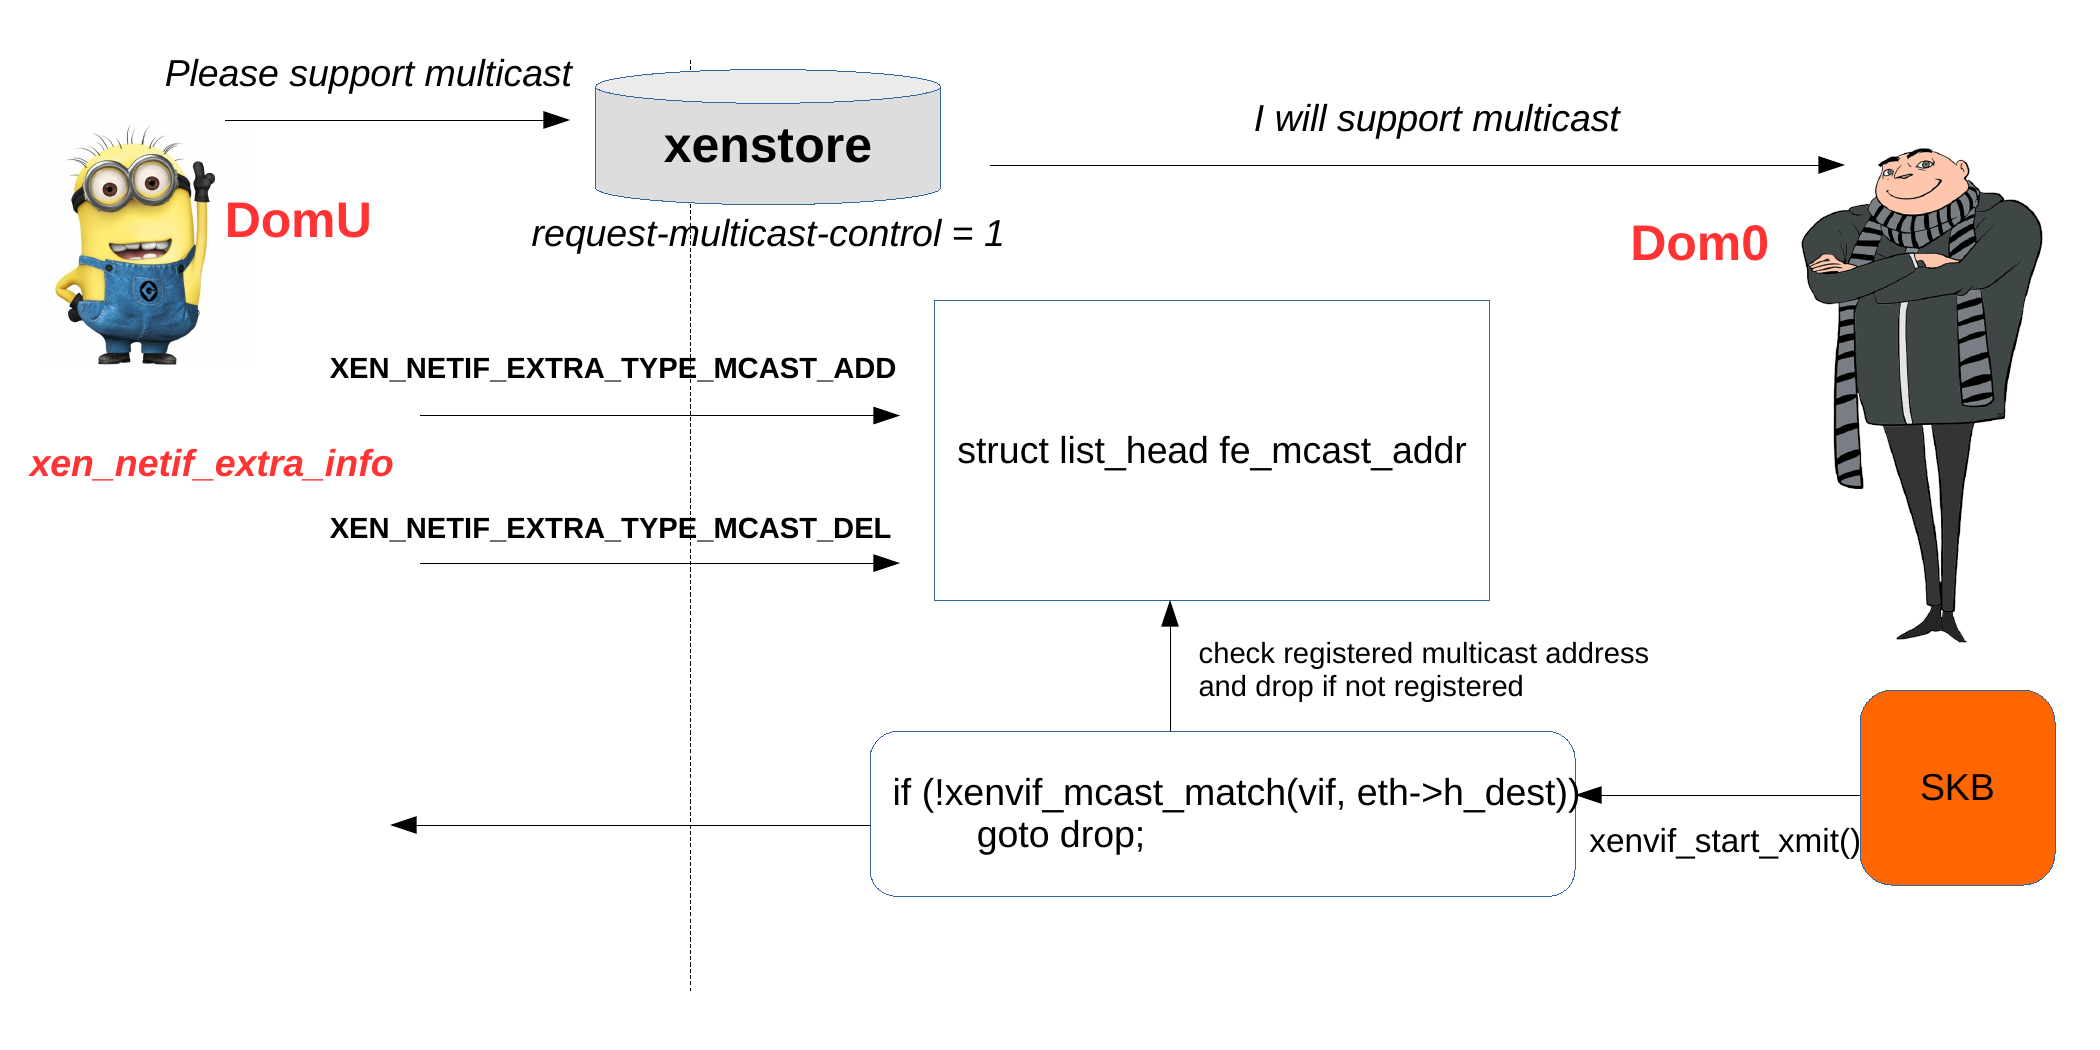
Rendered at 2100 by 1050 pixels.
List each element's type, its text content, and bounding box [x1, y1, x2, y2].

text_box XEN_NETIF_EXTRA_TYPE_MCAST_DEL [315, 504, 909, 553]
text_box SKB [1860, 690, 2056, 886]
text_box DomU [210, 184, 387, 255]
text_box I will support multicast [1239, 89, 1636, 147]
text_box check registered multicast address and drop if not registered [1183, 630, 1674, 711]
text_box XEN_NETIF_EXTRA_TYPE_MCAST_ADD [315, 345, 914, 393]
text_box xenvif_start_xmit() [1574, 815, 1877, 868]
picture [45, 119, 253, 369]
text_box struct list_head fe_mcast_addr [934, 300, 1490, 601]
text_box request-multicast-control = 1 [516, 204, 1021, 262]
picture [1800, 147, 2045, 646]
text_box Please support multicast [150, 45, 588, 102]
text_box xenstore [595, 88, 941, 204]
text_box if (!xenvif_mcast_match(vif, eth->h_dest)) goto drop; [870, 731, 1576, 897]
text_box Dom0 [1615, 208, 1784, 279]
text_box xen_netif_extra_info [15, 435, 409, 492]
